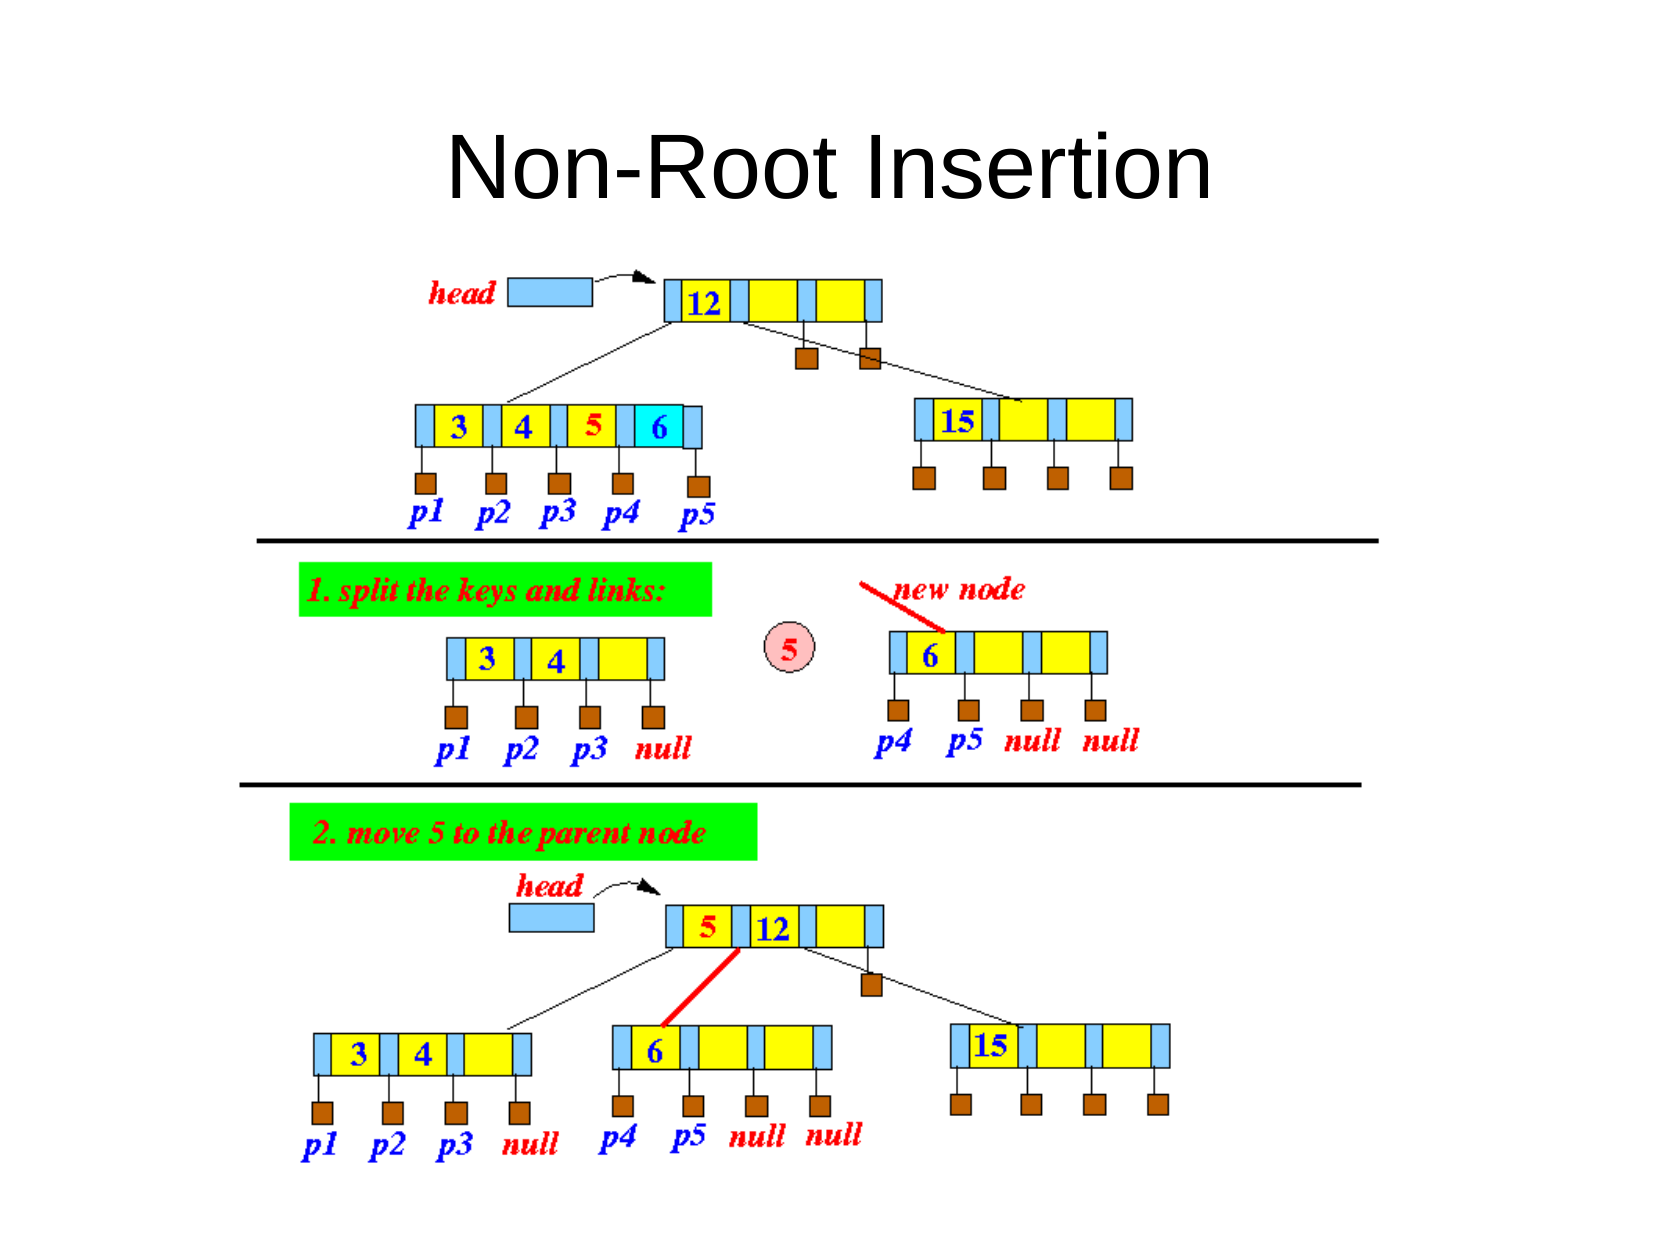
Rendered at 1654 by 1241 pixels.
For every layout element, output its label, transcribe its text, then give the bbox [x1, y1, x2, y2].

title Non-Root Insertion [86, 70, 1576, 263]
picture [196, 262, 1426, 1166]
